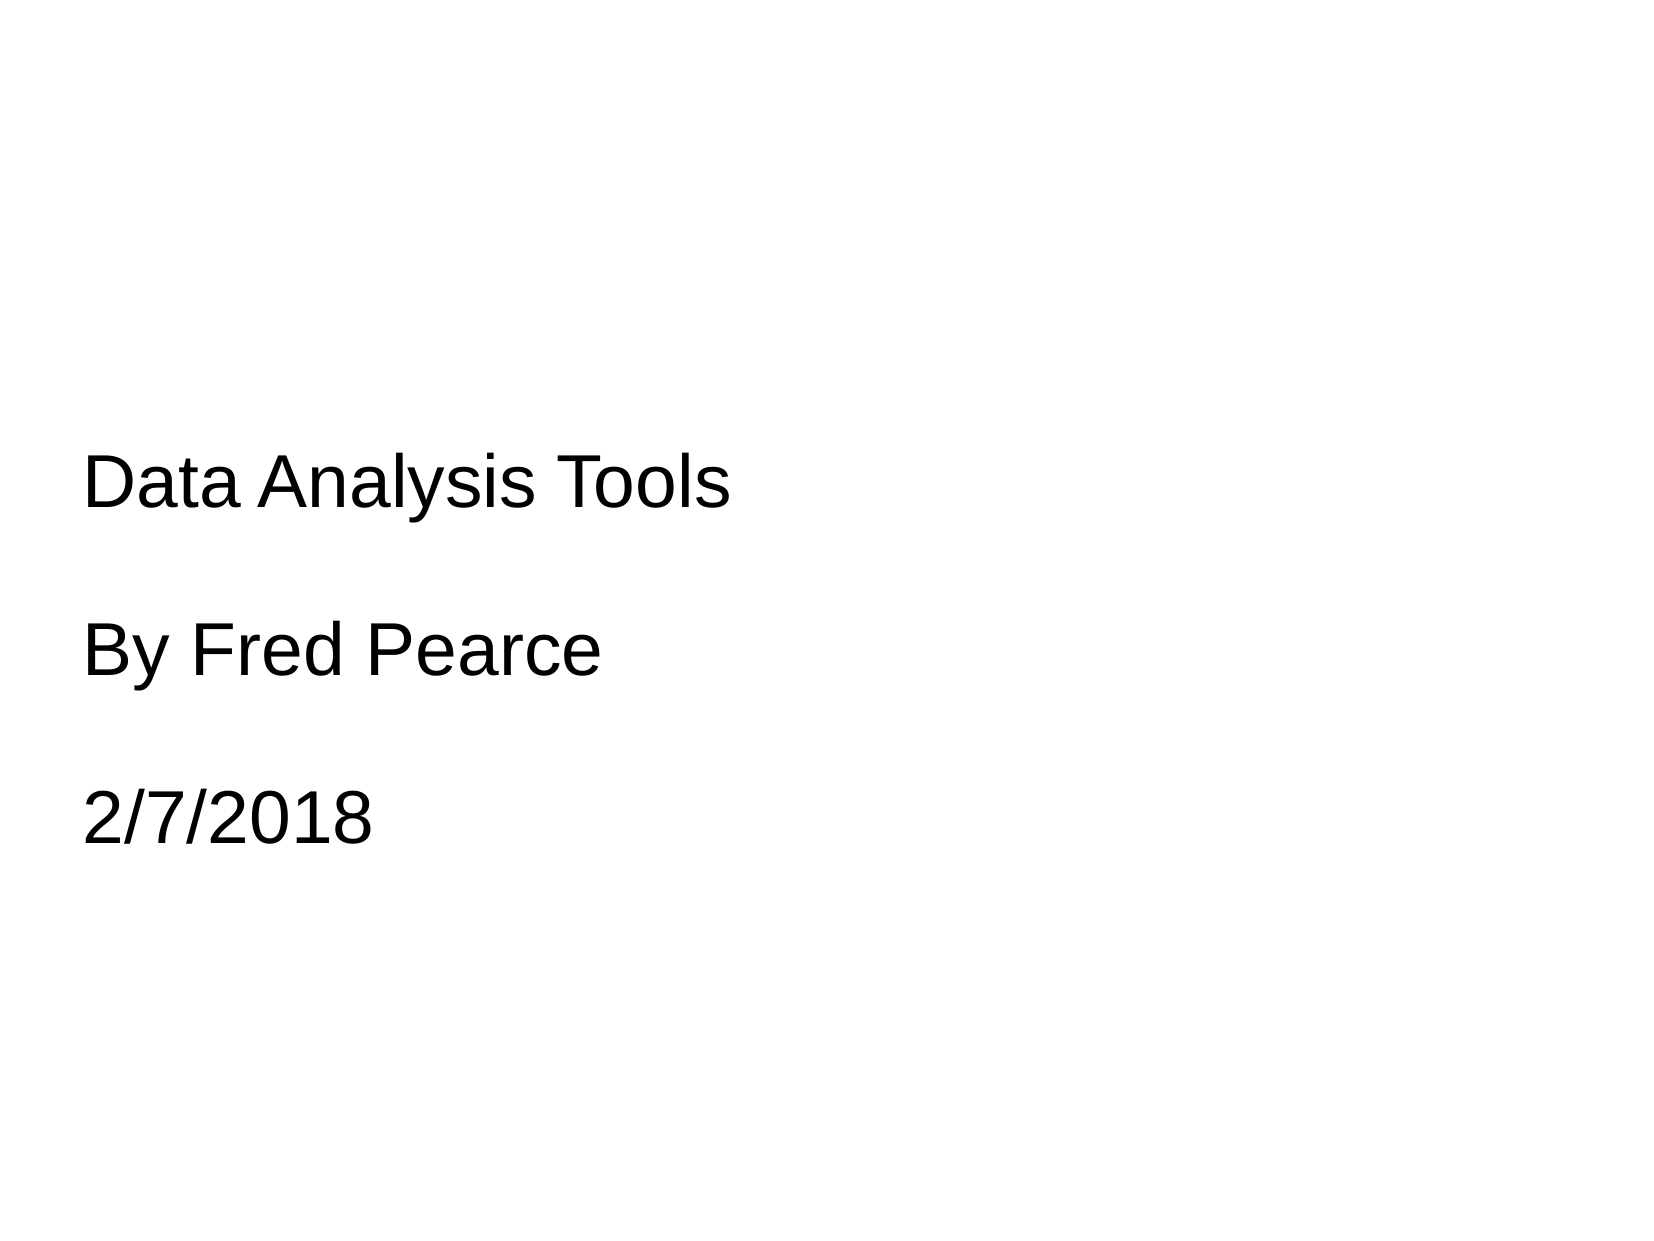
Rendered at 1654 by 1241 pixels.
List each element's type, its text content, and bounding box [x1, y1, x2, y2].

subtitle Data Analysis Tools By Fred Pearce 2/7/2018 [82, 290, 1571, 1010]
